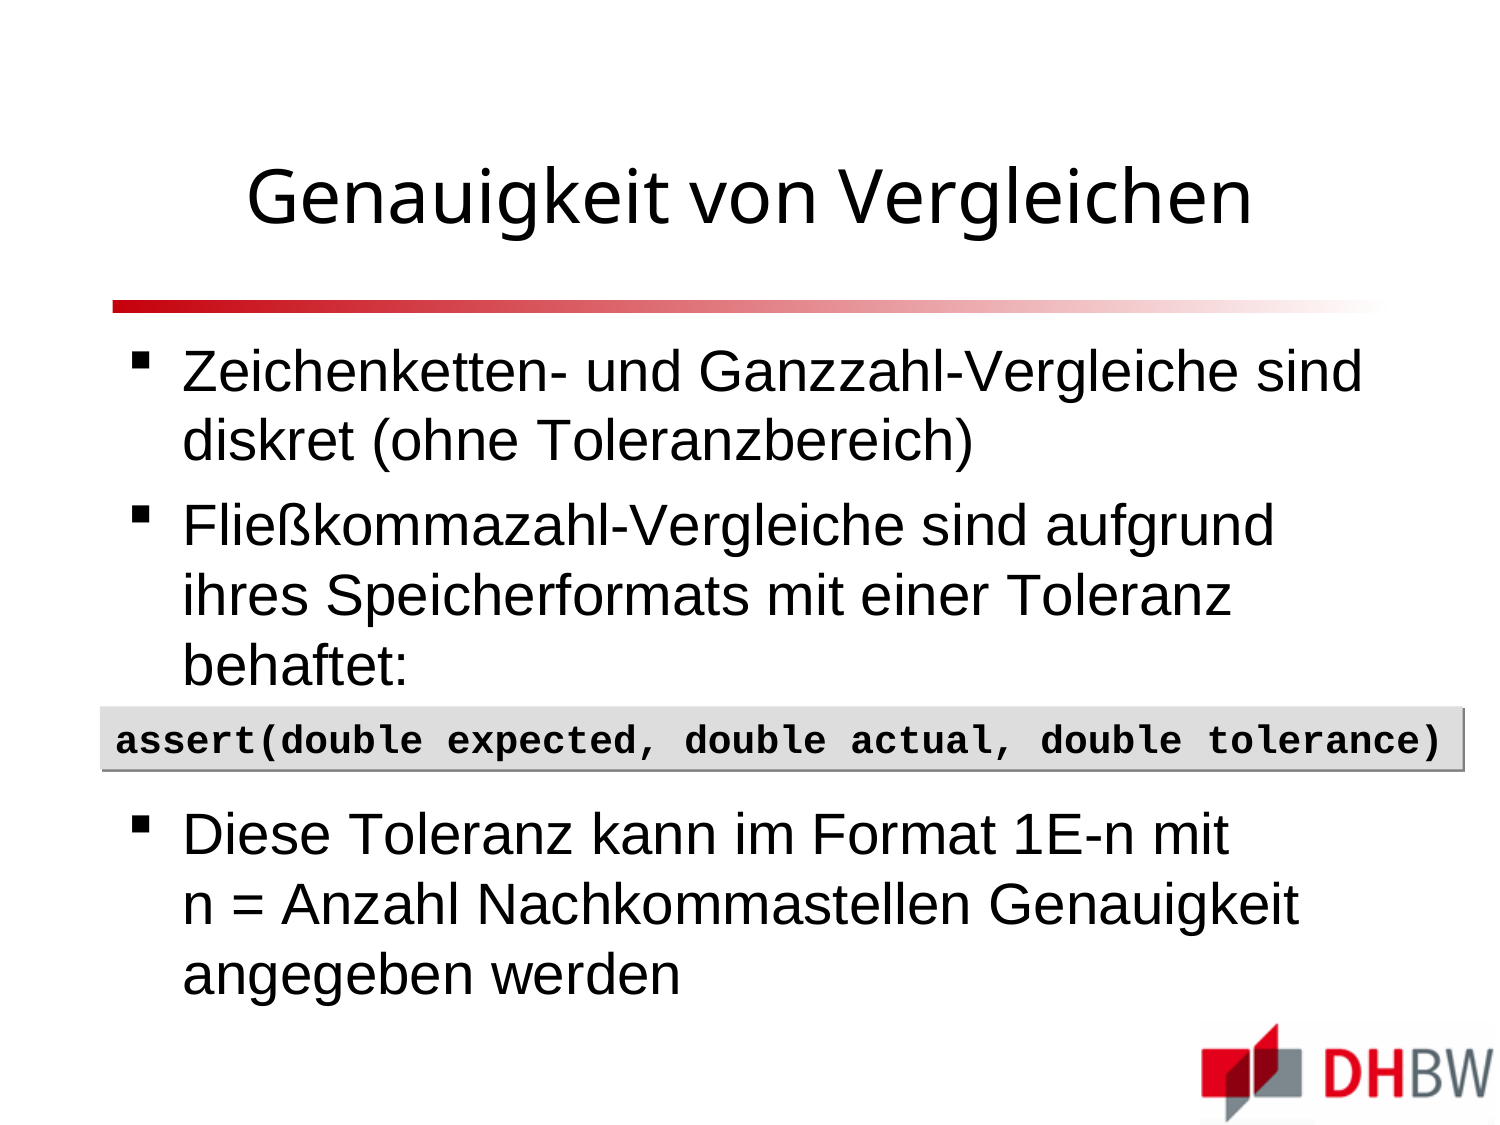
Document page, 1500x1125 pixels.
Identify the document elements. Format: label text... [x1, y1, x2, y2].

text_box assert(double expected, double actual, double tolerance) [99, 706, 1463, 770]
picture [1200, 1021, 1495, 1125]
list Zeichenketten- und Ganzzahl-Vergleiche sind diskret (ohne Toleranzbereich) Fließkommazahl-Vergleiche sind aufgrund ihres Speicherformats mit einer Toleranz behaftet: Diese Toleranz kann im Format 1E-n mit n = Anzahl Nachkommastellen Genauigkeit angegeben werden [112, 324, 1388, 706]
title Genauigkeit von Vergleichen [112, 99, 1388, 288]
list Zeichenketten- und Ganzzahl-Vergleiche sind diskret (ohne Toleranzbereich) Fließkommazahl-Vergleiche sind aufgrund ihres Speicherformats mit einer Toleranz behaftet: Diese Toleranz kann im Format 1E-n mit n = Anzahl Nachkommastellen Genauigkeit angegeben werden [112, 770, 1388, 1051]
